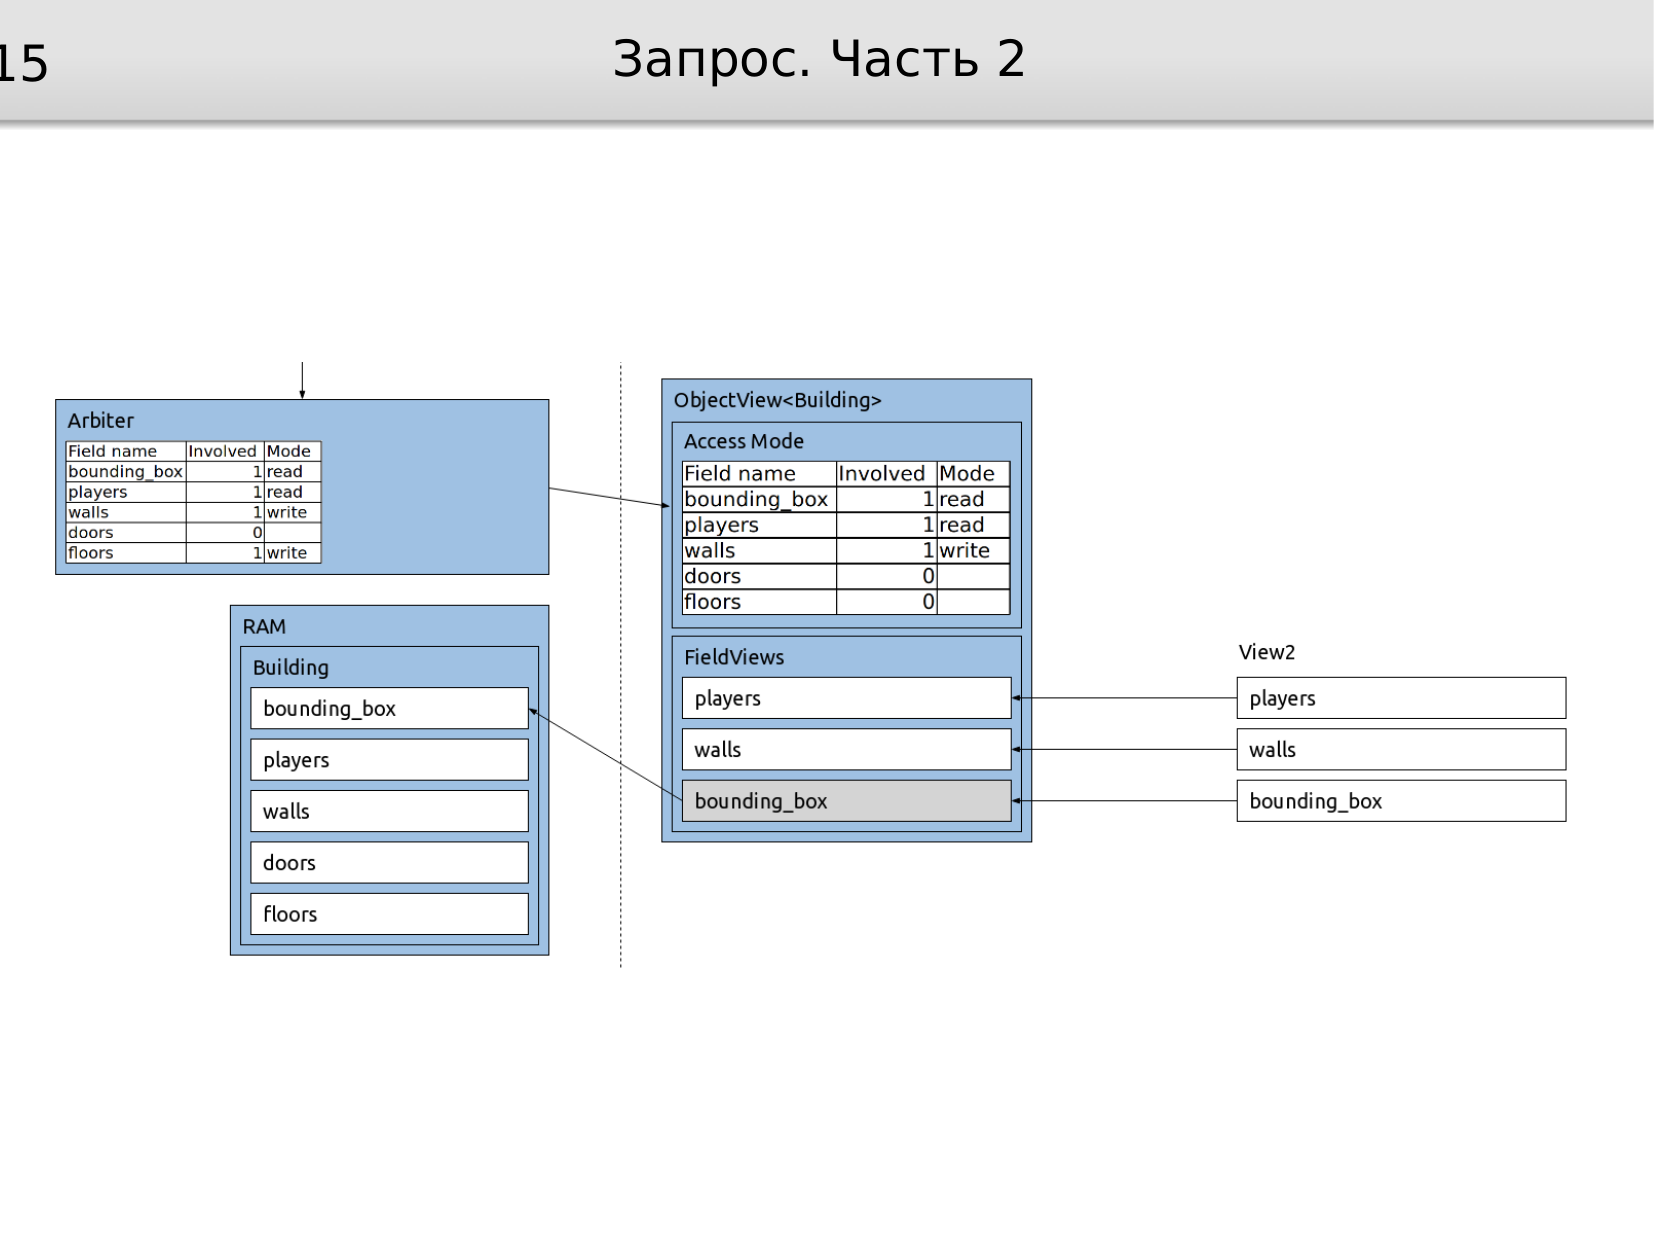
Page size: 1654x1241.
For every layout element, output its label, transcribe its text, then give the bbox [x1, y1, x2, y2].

picture [0, 0, 1654, 1241]
title Запрос. Часть 2 [271, 23, 1371, 95]
